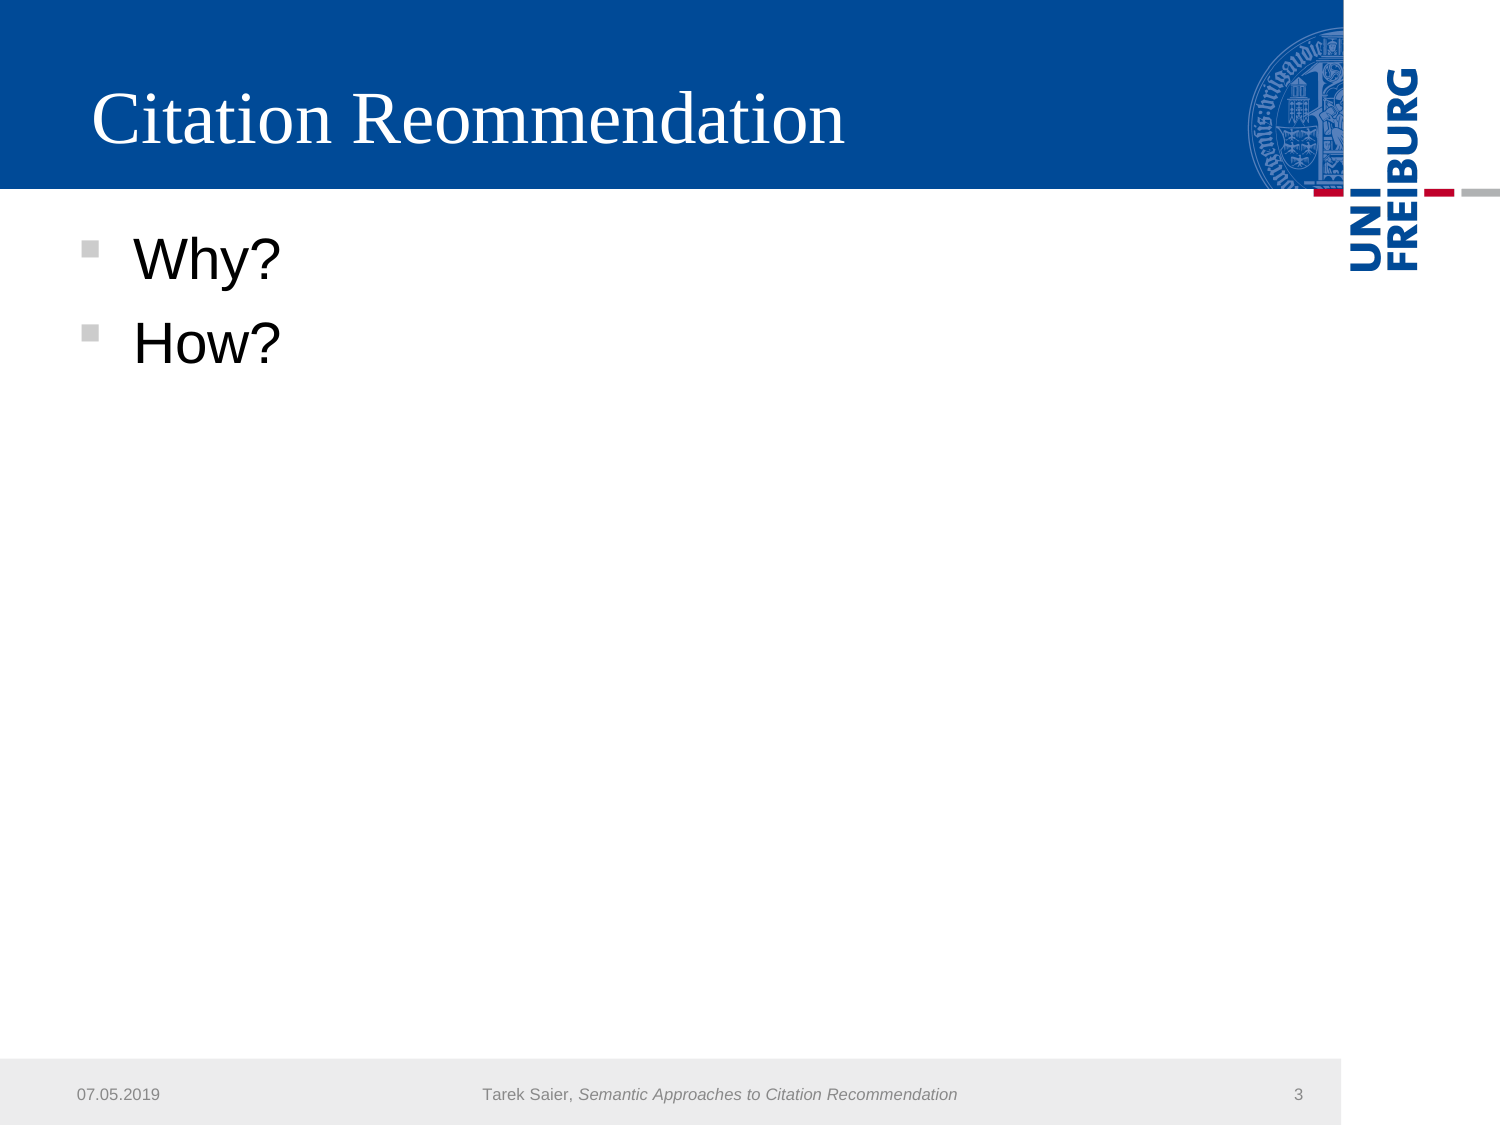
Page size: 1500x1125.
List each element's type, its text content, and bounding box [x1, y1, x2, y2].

title Citation Reommendation [76, 49, 1235, 178]
picture [0, 0, 1500, 271]
list Why? How? [76, 221, 1341, 1009]
